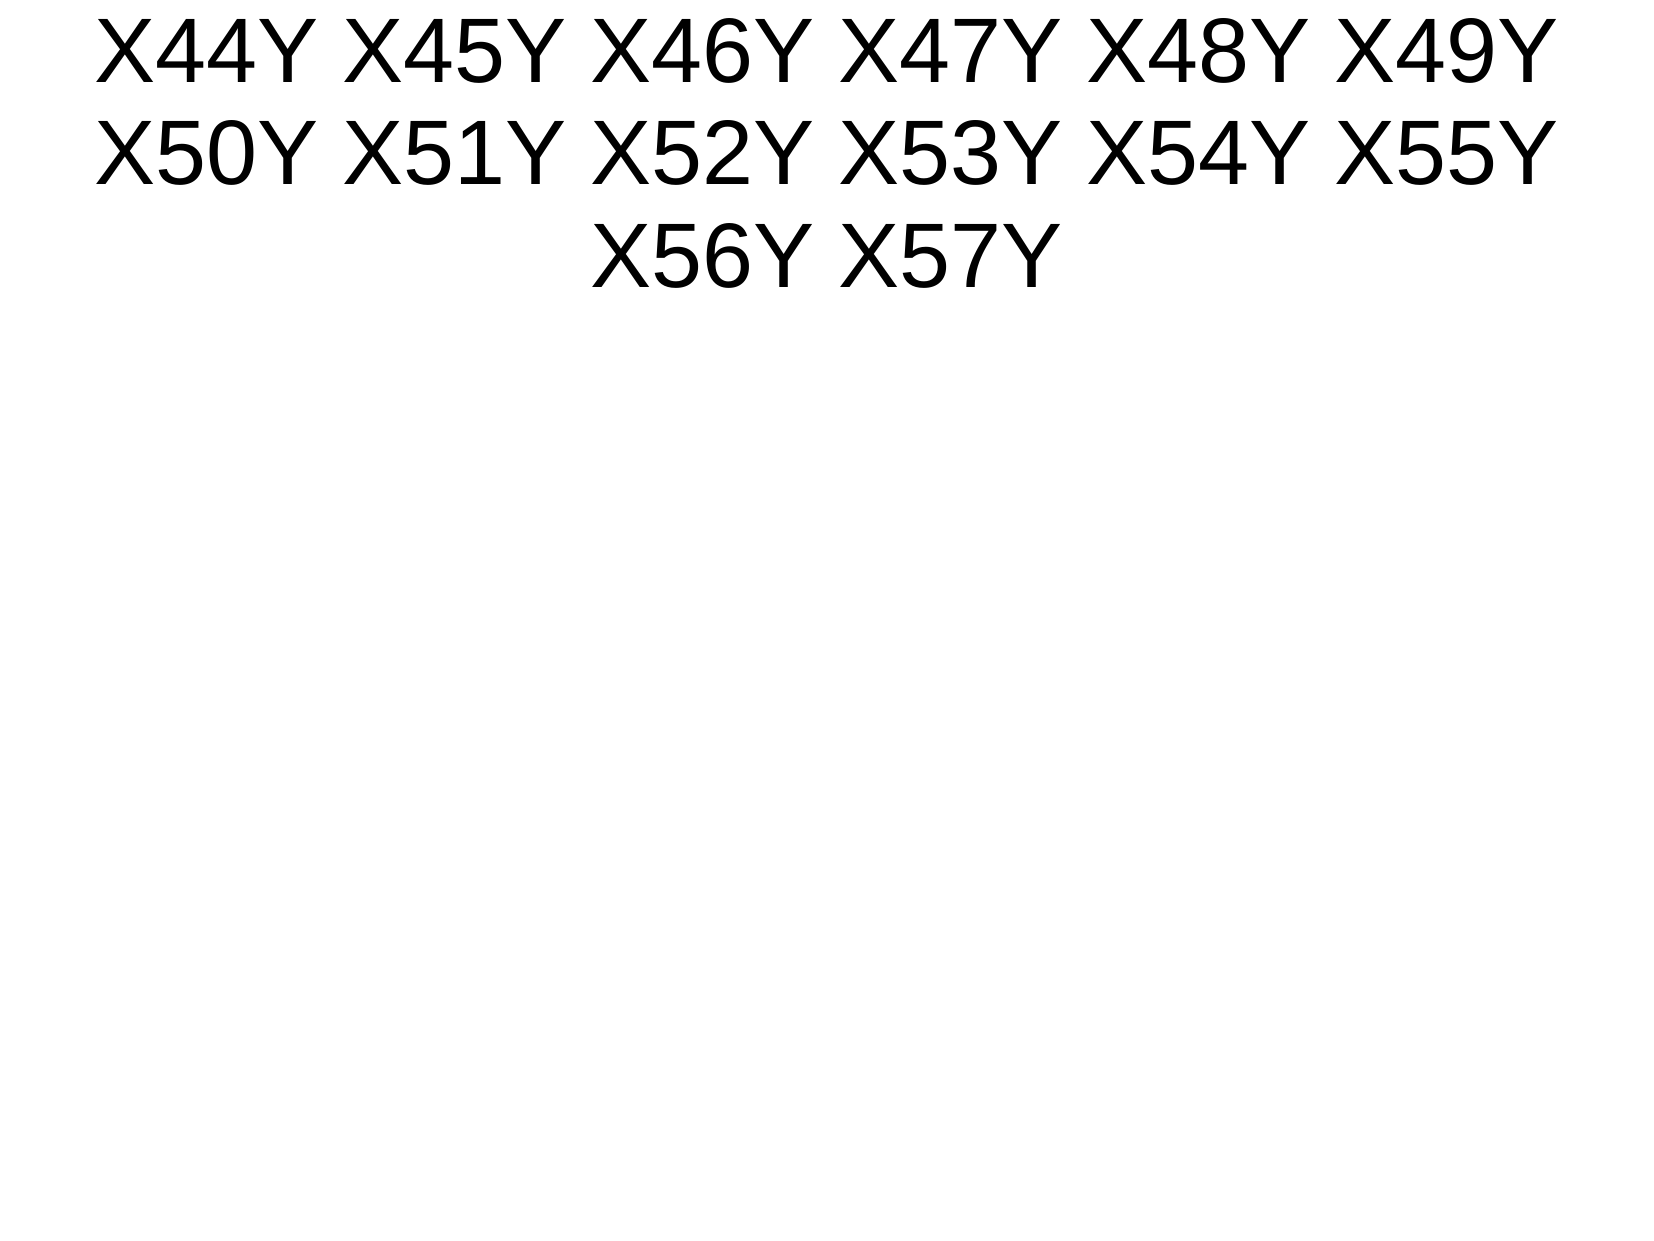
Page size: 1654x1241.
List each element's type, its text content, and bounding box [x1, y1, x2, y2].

title X44Y X45Y X46Y X47Y X48Y X49Y X50Y X51Y X52Y X53Y X54Y X55Y X56Y X57Y [82, 0, 1571, 307]
